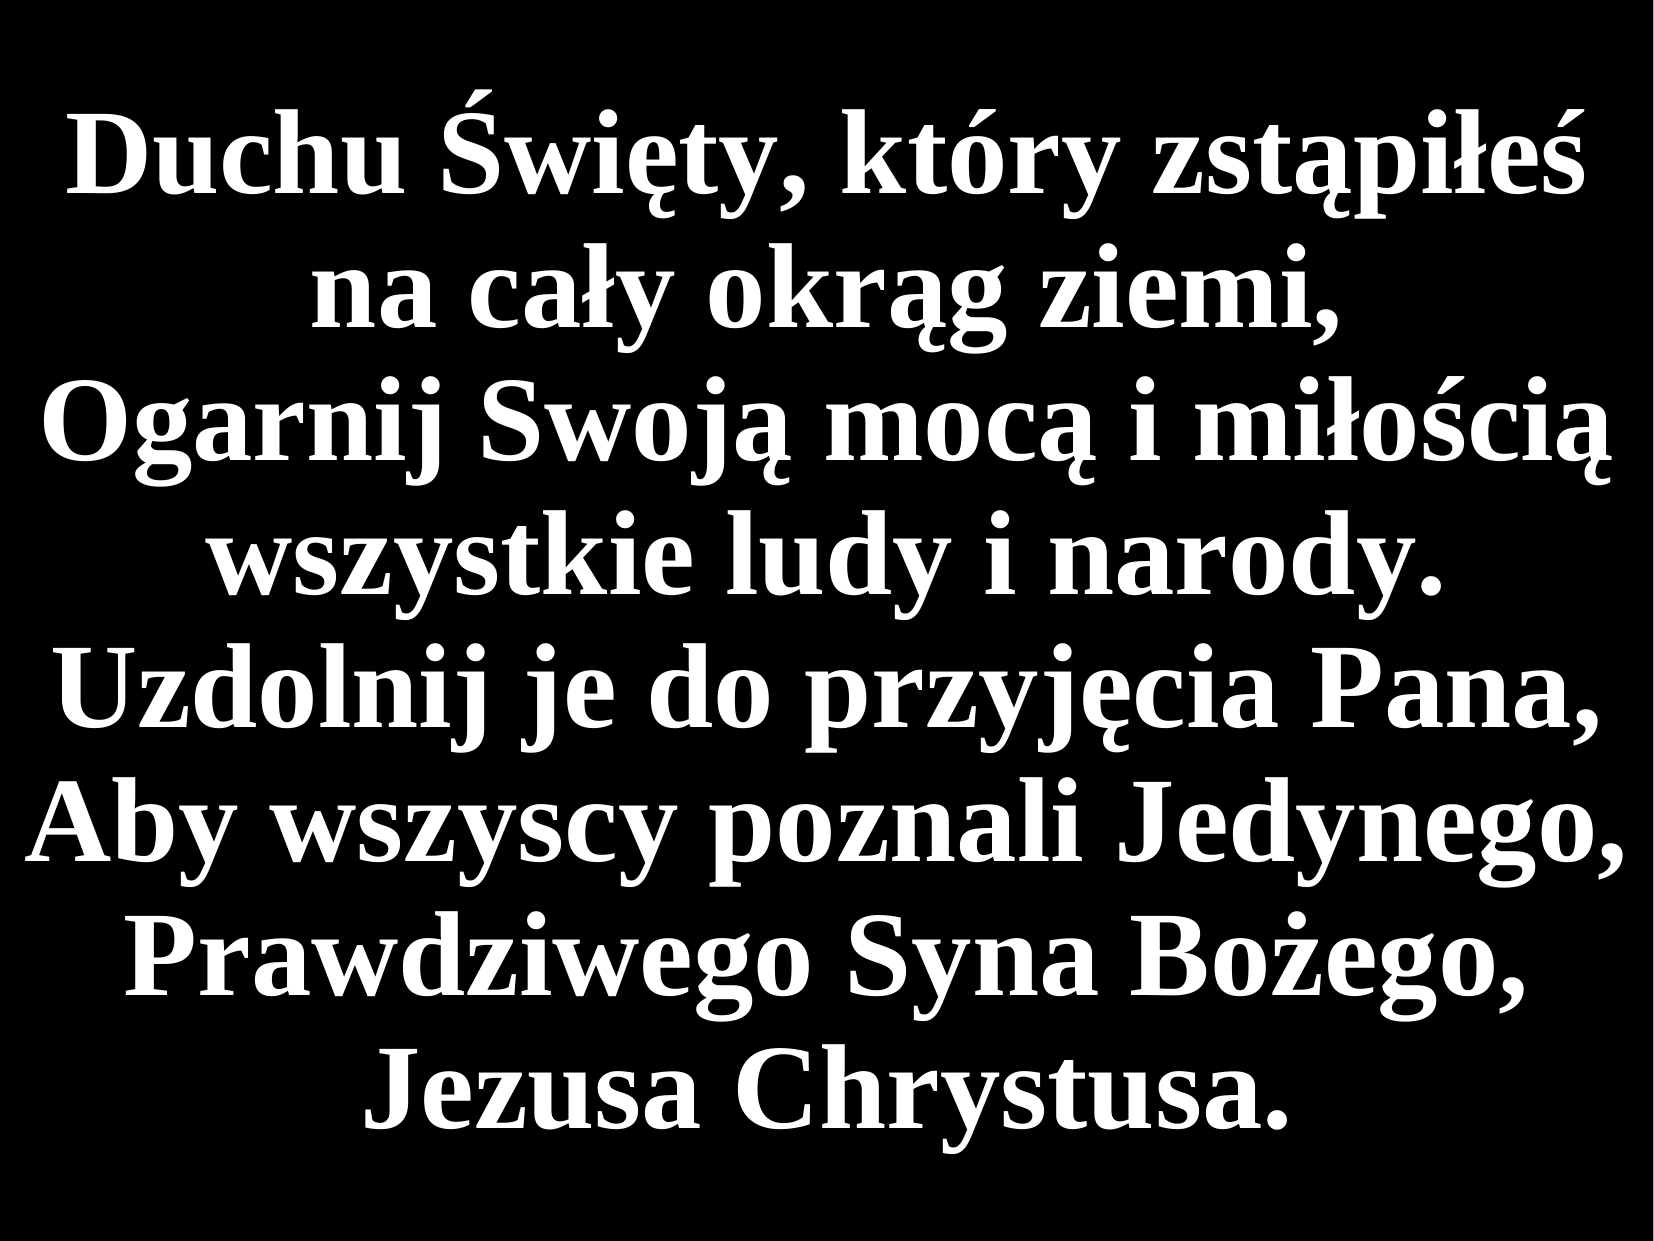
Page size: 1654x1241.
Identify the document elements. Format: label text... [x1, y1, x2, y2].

title Duchu Święty, który zstąpiłeś na cały okrąg ziemi, Ogarnij Swoją mocą i miłością wszystkie ludy i narody. Uzdolnij je do przyjęcia Pana, Aby wszyscy poznali Jedynego, Prawdziwego Syna Bożego, Jezusa Chrystusa. [0, 0, 1654, 1241]
